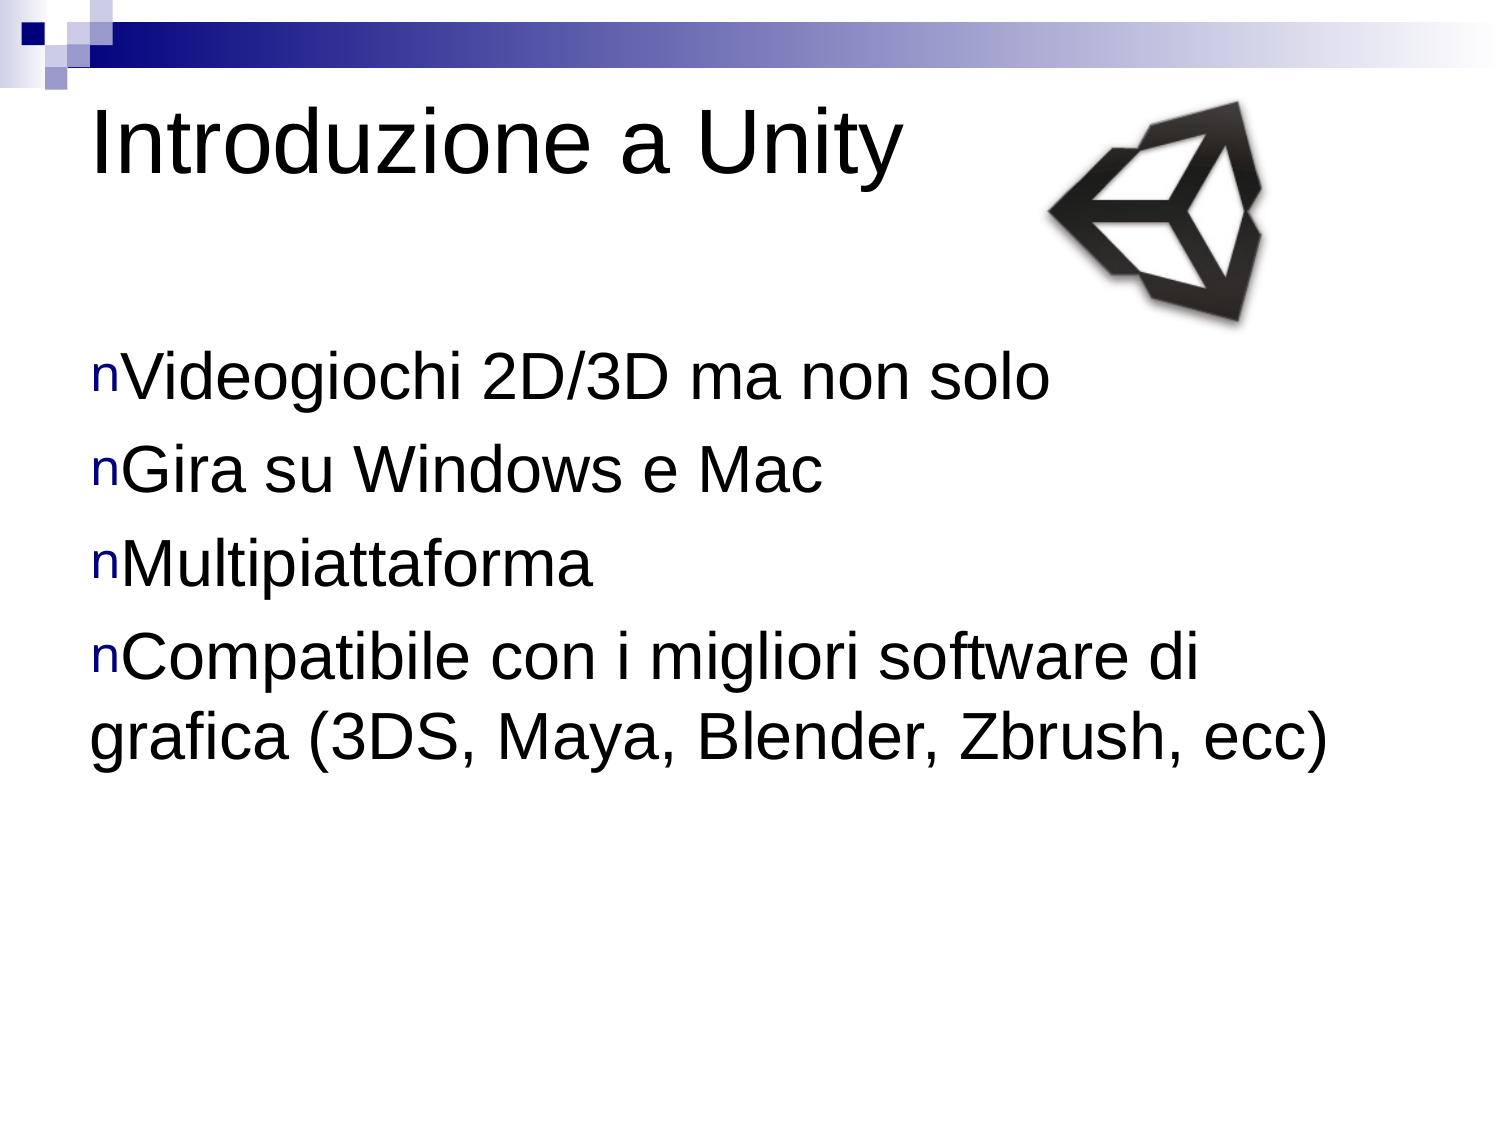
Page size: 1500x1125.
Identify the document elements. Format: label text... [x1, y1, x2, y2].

list Videogiochi 2D/3D ma non solo Gira su Windows e Mac Multipiattaforma Compatibile con i migliori software di grafica (3DS, Maya, Blender, Zbrush, ecc) [75, 324, 1425, 963]
title Introduzione a Unity [75, 75, 1425, 300]
picture [986, 90, 1376, 344]
